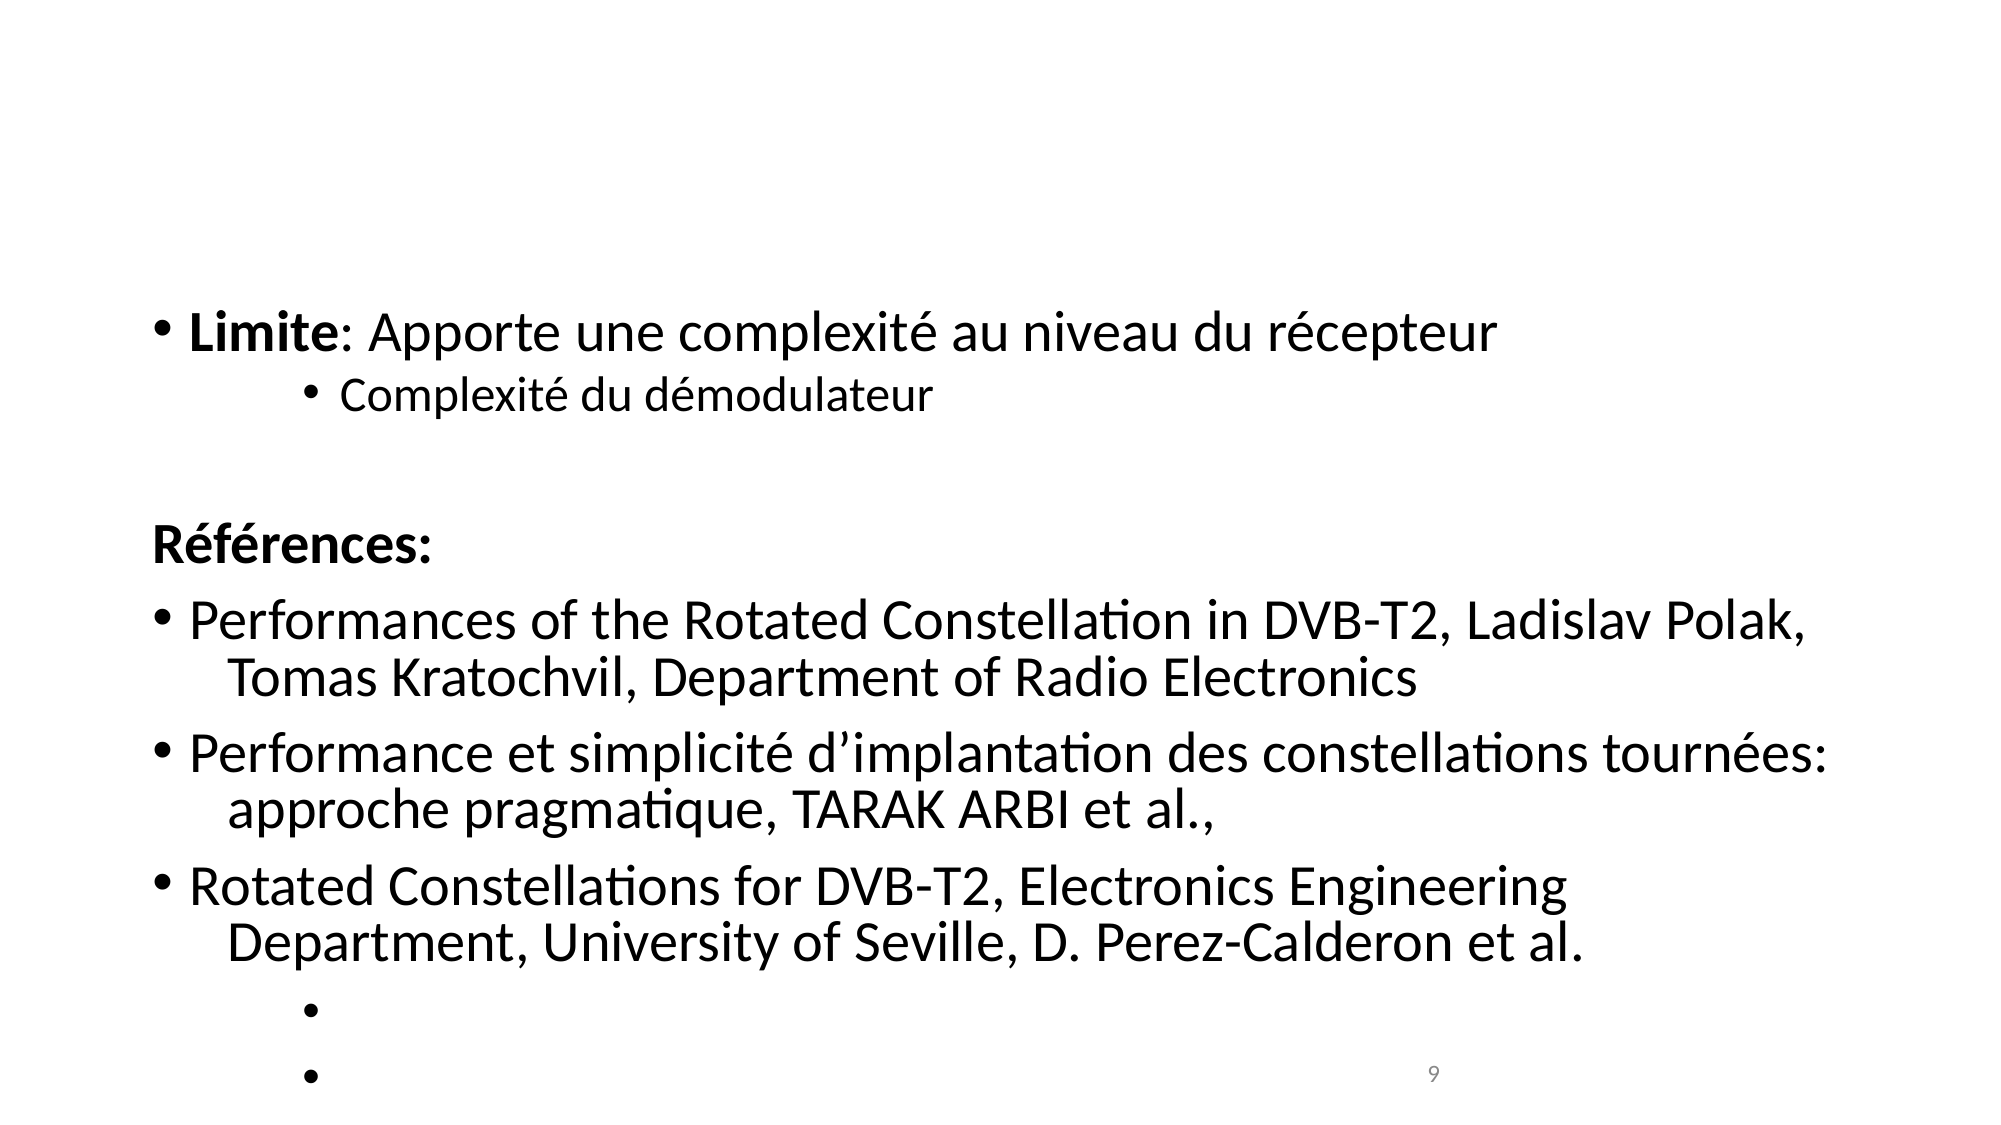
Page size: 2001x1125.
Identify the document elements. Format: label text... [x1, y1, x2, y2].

list Limite: Apporte une complexité au niveau du récepteur Complexité du démodulateur Références: Performances of the Rotated Constellation in DVB-T2, Ladislav Polak, Tomas Kratochvil, Department of Radio Electronics Performance et simplicité d’implantation des constellations tournées: approche pragmatique, TARAK ARBI et al., Rotated Constellations for DVB-T2, Electronics Engineering Department, University of Seville, D. Perez-Calderon et al. [137, 299, 1863, 1014]
text_box [1412, 1042, 1863, 1103]
